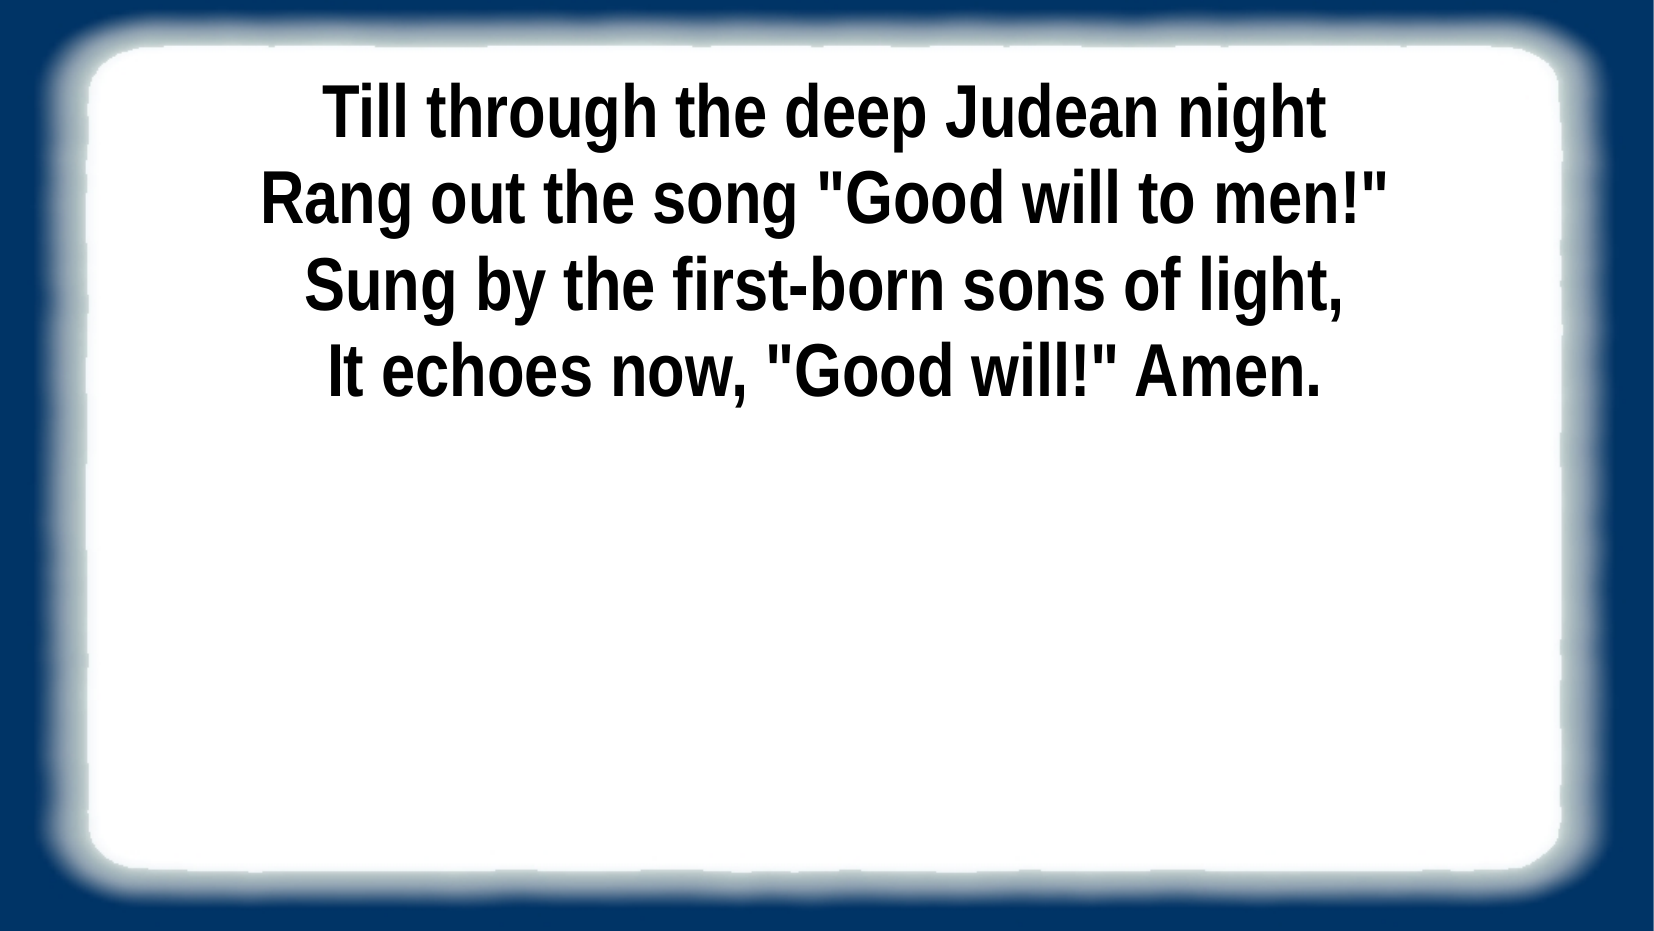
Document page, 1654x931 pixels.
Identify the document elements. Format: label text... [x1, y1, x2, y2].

text_box Till through the deep Judean night Rang out the song "Good will to men!" Sung by the first-born sons of light, It echoes now, "Good will!" Amen. [135, 60, 1516, 420]
picture [0, 0, 1654, 931]
